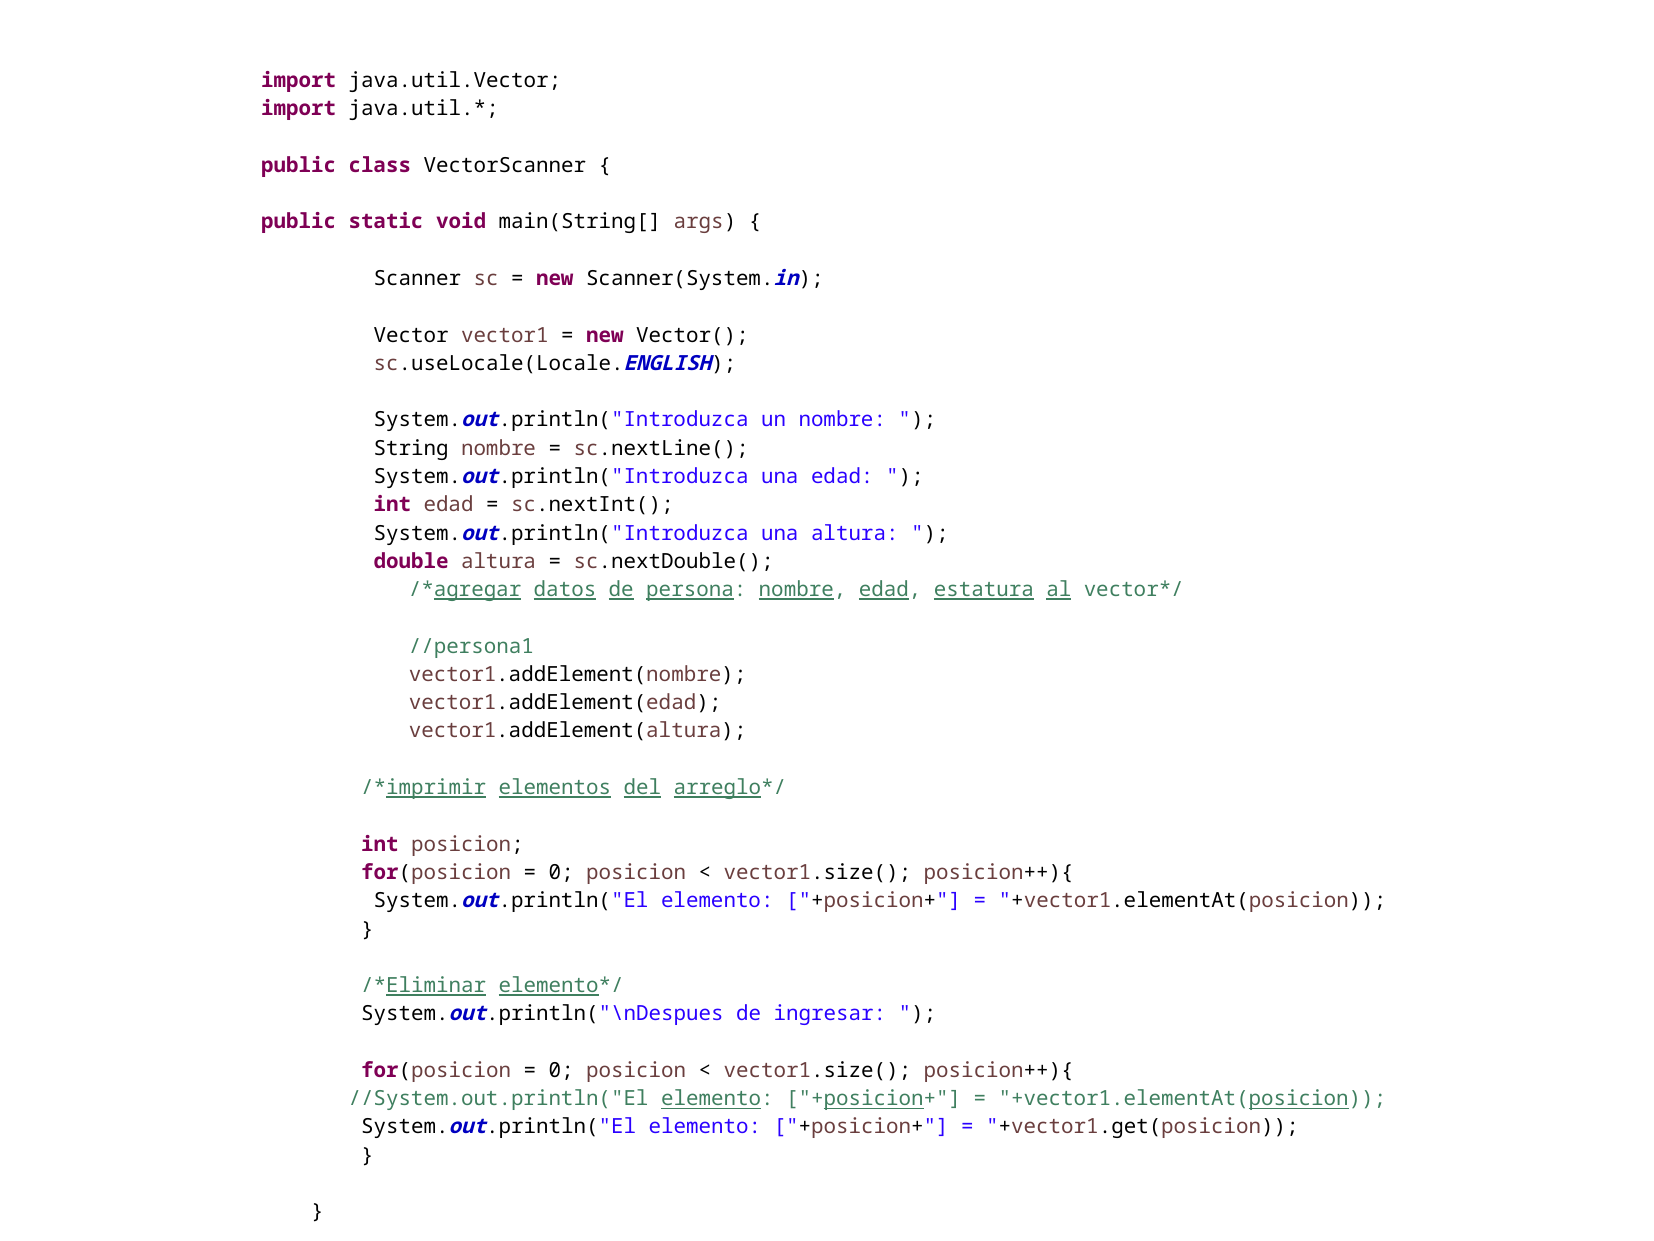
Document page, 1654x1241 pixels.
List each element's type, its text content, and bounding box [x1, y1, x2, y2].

text_box import java.util.Vector; import java.util.*; public class VectorScanner { public static void main(String[] args) { Scanner sc = new Scanner(System.in); Vector vector1 = new Vector(); sc.useLocale(Locale.ENGLISH); System.out.println("Introduzca un nombre: "); String nombre = sc.nextLine(); System.out.println("Introduzca una edad: "); int edad = sc.nextInt(); System.out.println("Introduzca una altura: "); double altura = sc.nextDouble(); /*agregar datos de persona: nombre, edad, estatura al vector*/ //persona1 vector1.addElement(nombre); vector1.addElement(edad); vector1.addElement(altura); /*imprimir elementos del arreglo*/ int posicion; for(posicion = 0; posicion < vector1.size(); posicion++){ System.out.println("El elemento: ["+posicion+"] = "+vector1.elementAt(posicion)); } /*Eliminar elemento*/ System.out.println("\nDespues de ingresar: "); for(posicion = 0; posicion < vector1.size(); posicion++){ //System.out.println("El elemento: ["+posicion+"] = "+vector1.elementAt(posicion)); System.out.println("El elemento: ["+posicion+"] = "+vector1.get(posicion)); } } } [246, 57, 1418, 1152]
